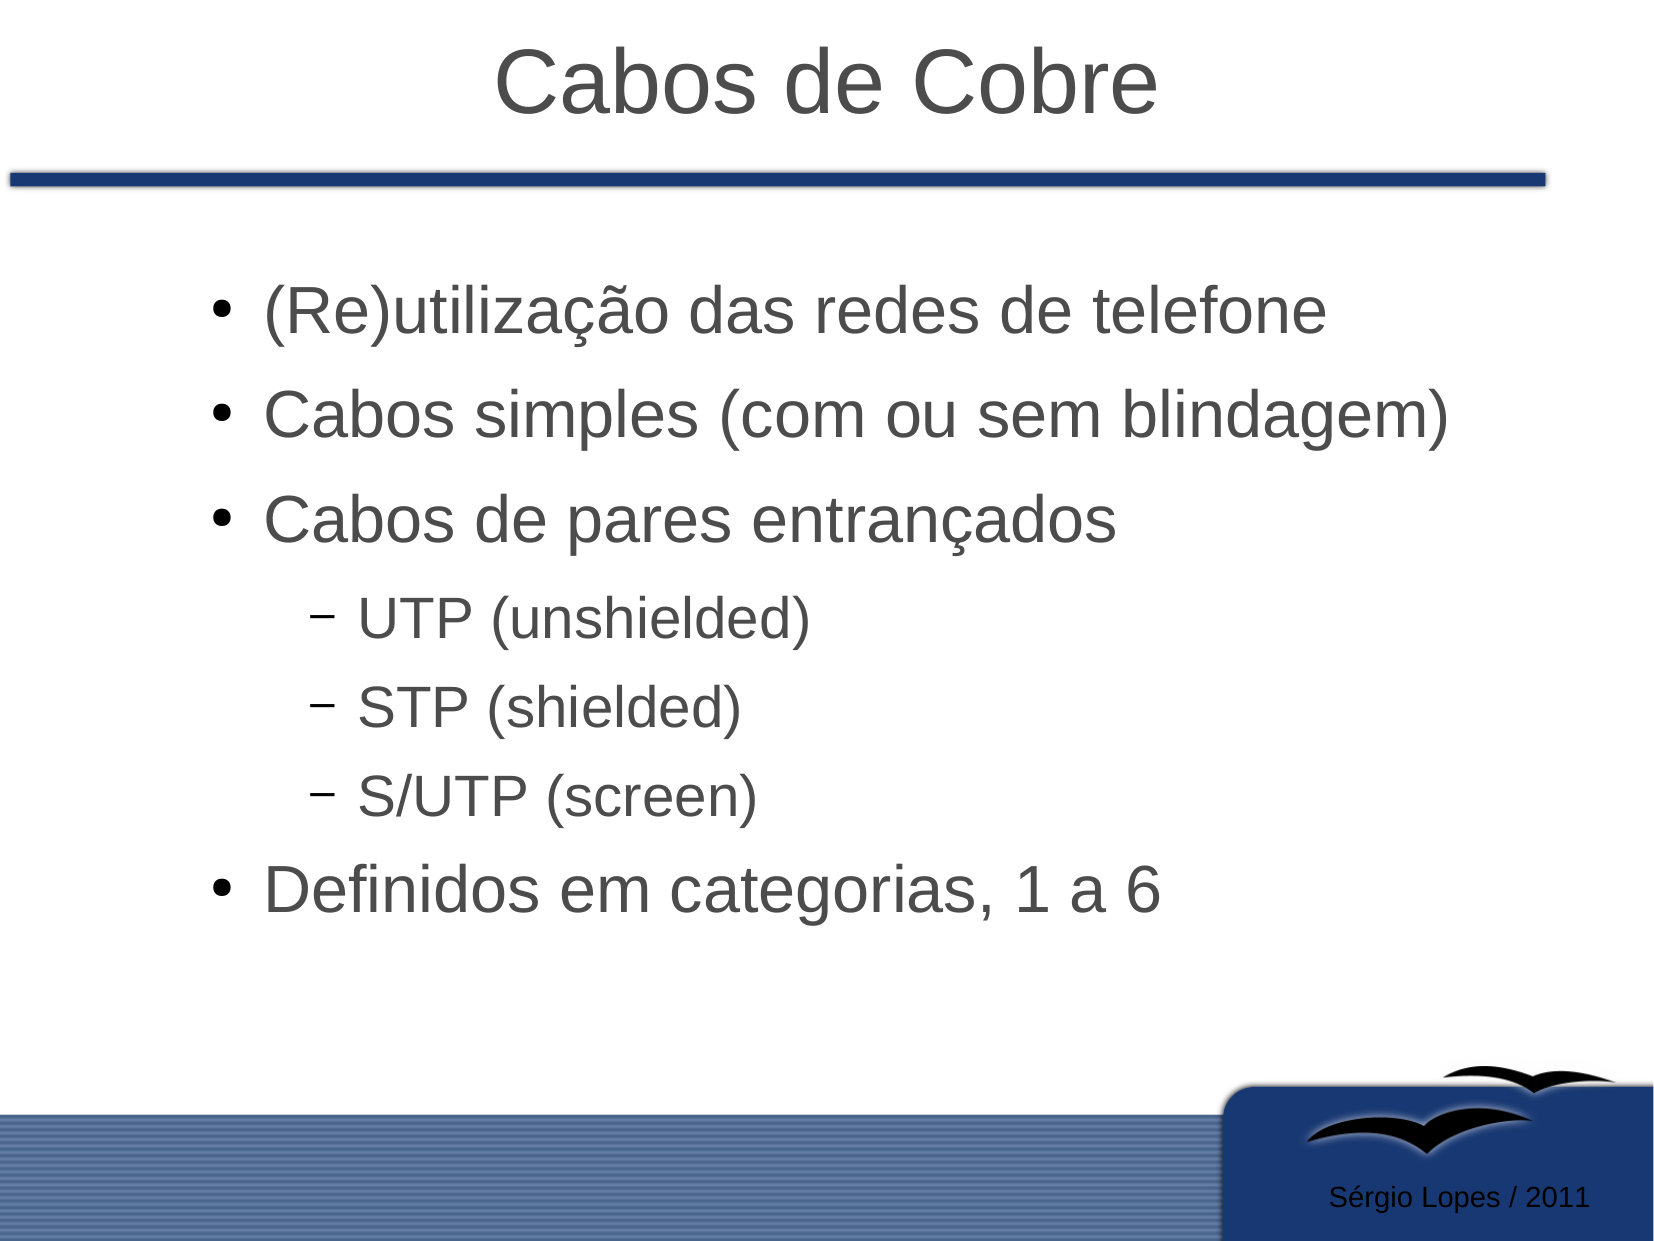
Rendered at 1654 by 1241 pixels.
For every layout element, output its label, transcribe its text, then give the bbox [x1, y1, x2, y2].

title Cabos de Cobre [121, 0, 1534, 164]
list (Re)utilização das redes de telefone Cabos simples (com ou sem blindagem) Cabos de pares entrançados UTP (unshielded) STP (shielded) S/UTP (screen) Definidos em categorias, 1 a 6 [121, 273, 1534, 1056]
text_box Sérgio Lopes / 2011 [1328, 1181, 1588, 1214]
picture [0, 0, 1654, 1241]
